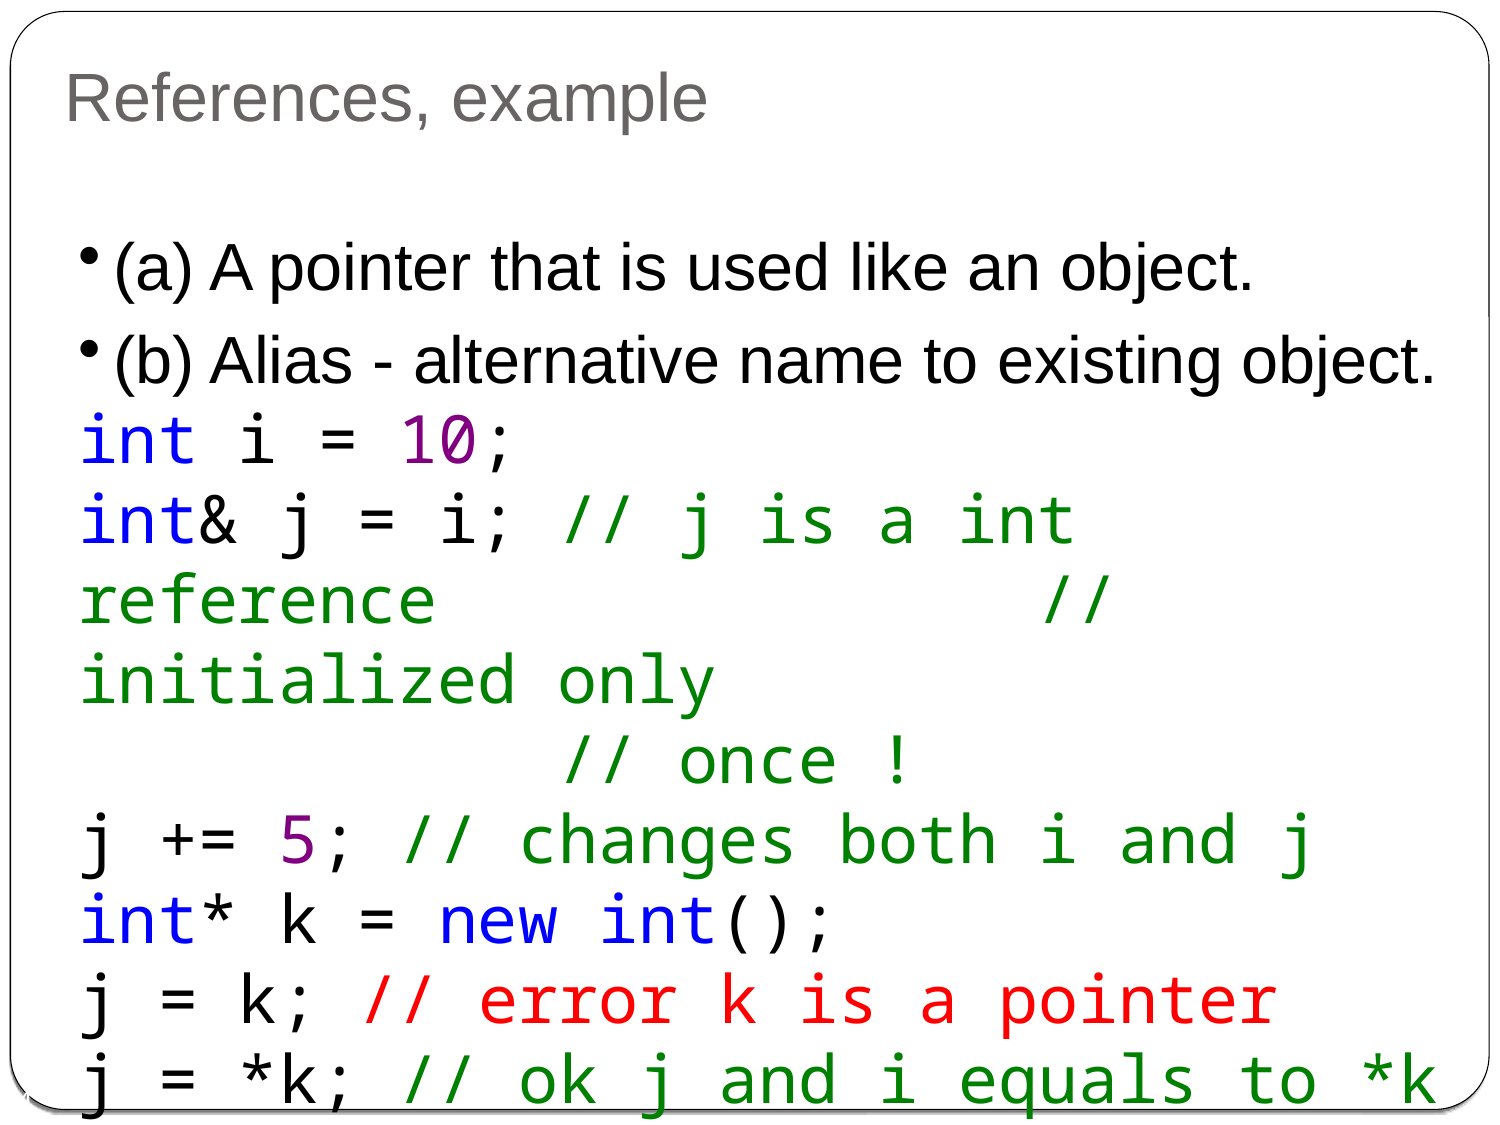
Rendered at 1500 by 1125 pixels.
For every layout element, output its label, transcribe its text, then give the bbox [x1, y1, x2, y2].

title References, example [50, 45, 1450, 150]
text_box (a) A pointer that is used like an object. (b) Alias - alternative name to existing object. int i = 10; int& j = i; // j is a int reference // initialized only // once ! j += 5; // changes both i and j int* k = new int(); j = k; // error k is a pointer j = *k; // ok j and i equals to *k [48, 201, 1486, 1079]
slide_number <number> [0, 1074, 50, 1125]
